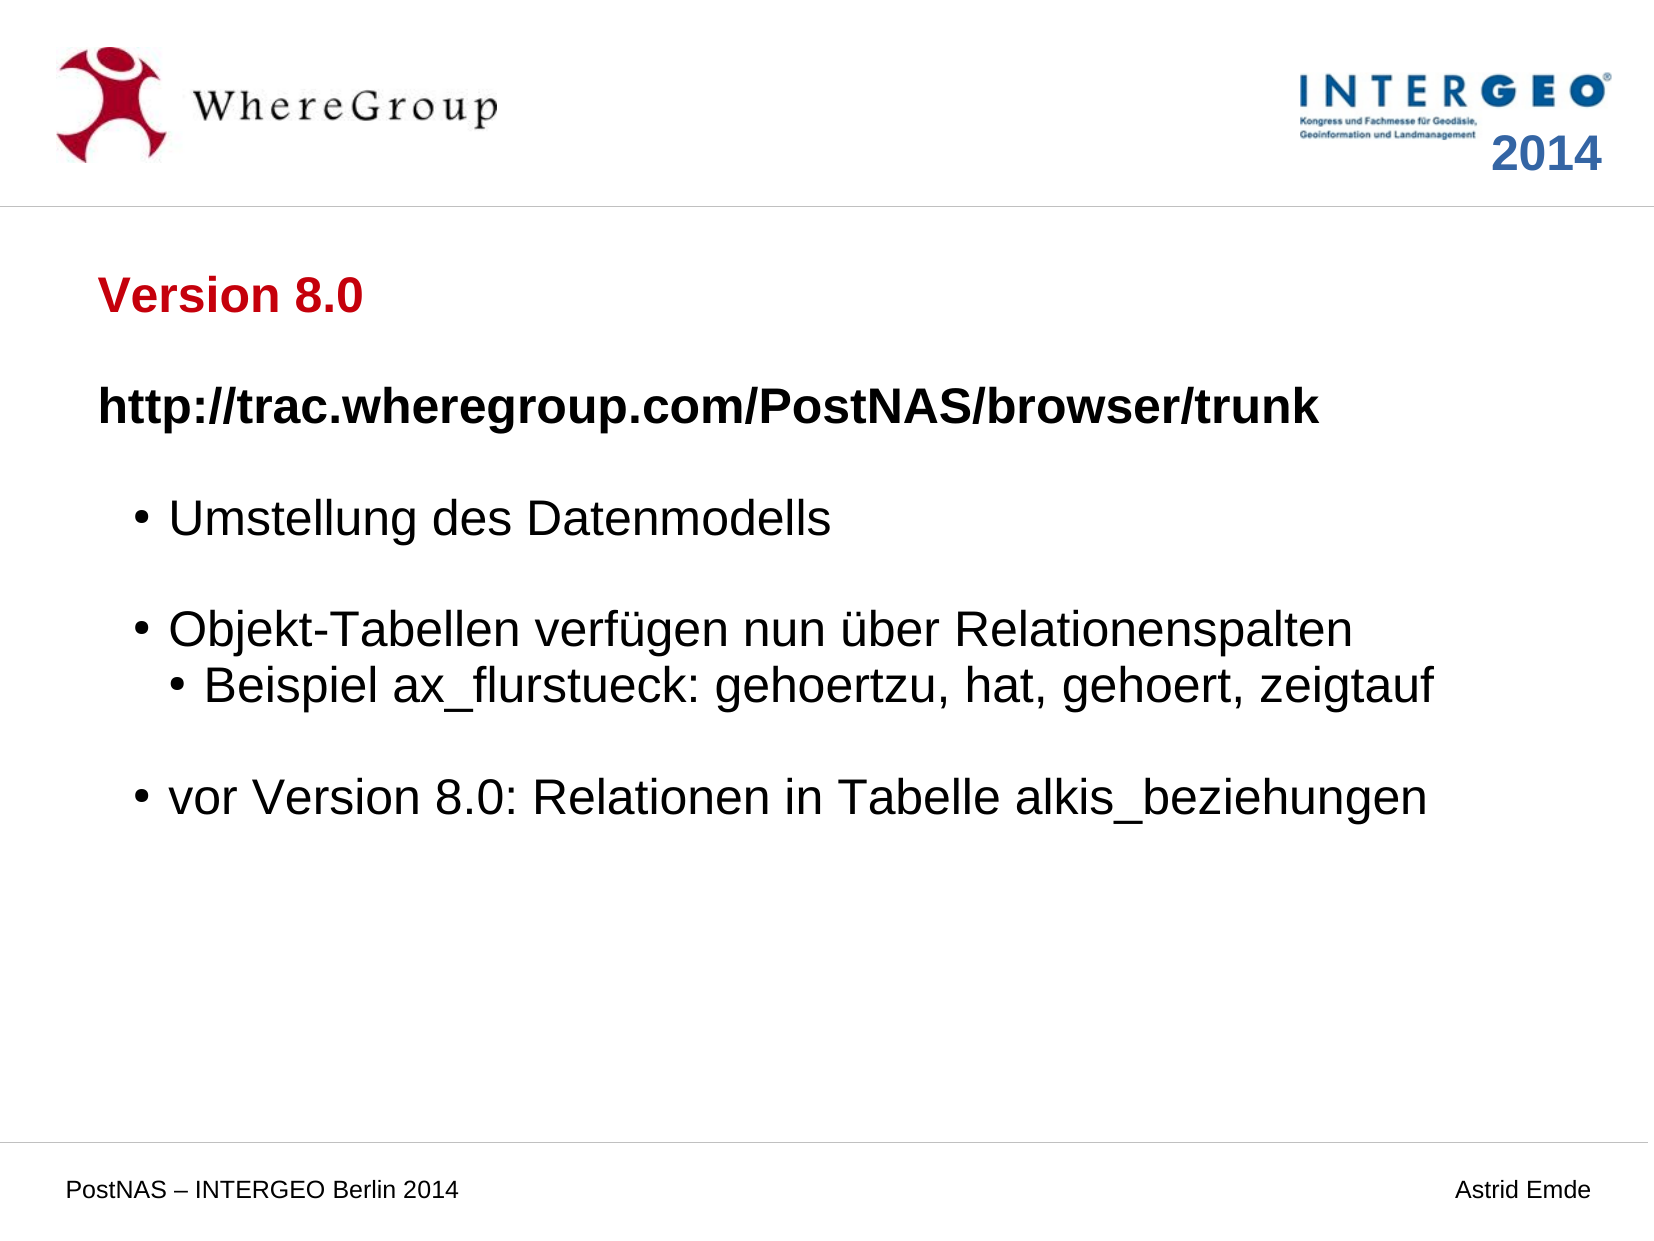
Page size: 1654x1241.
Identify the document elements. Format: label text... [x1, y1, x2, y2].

picture [1299, 29, 1613, 185]
text_box Version 8.0 http://trac.wheregroup.com/PostNAS/browser/trunk Umstellung des Datenmodells Objekt-Tabellen verfügen nun über Relationenspalten Beispiel ax_flurstueck: gehoertzu, hat, gehoert, zeigtauf vor Version 8.0: Relationen in Tabelle alkis_beziehungen [82, 259, 1595, 1087]
picture [56, 47, 497, 163]
